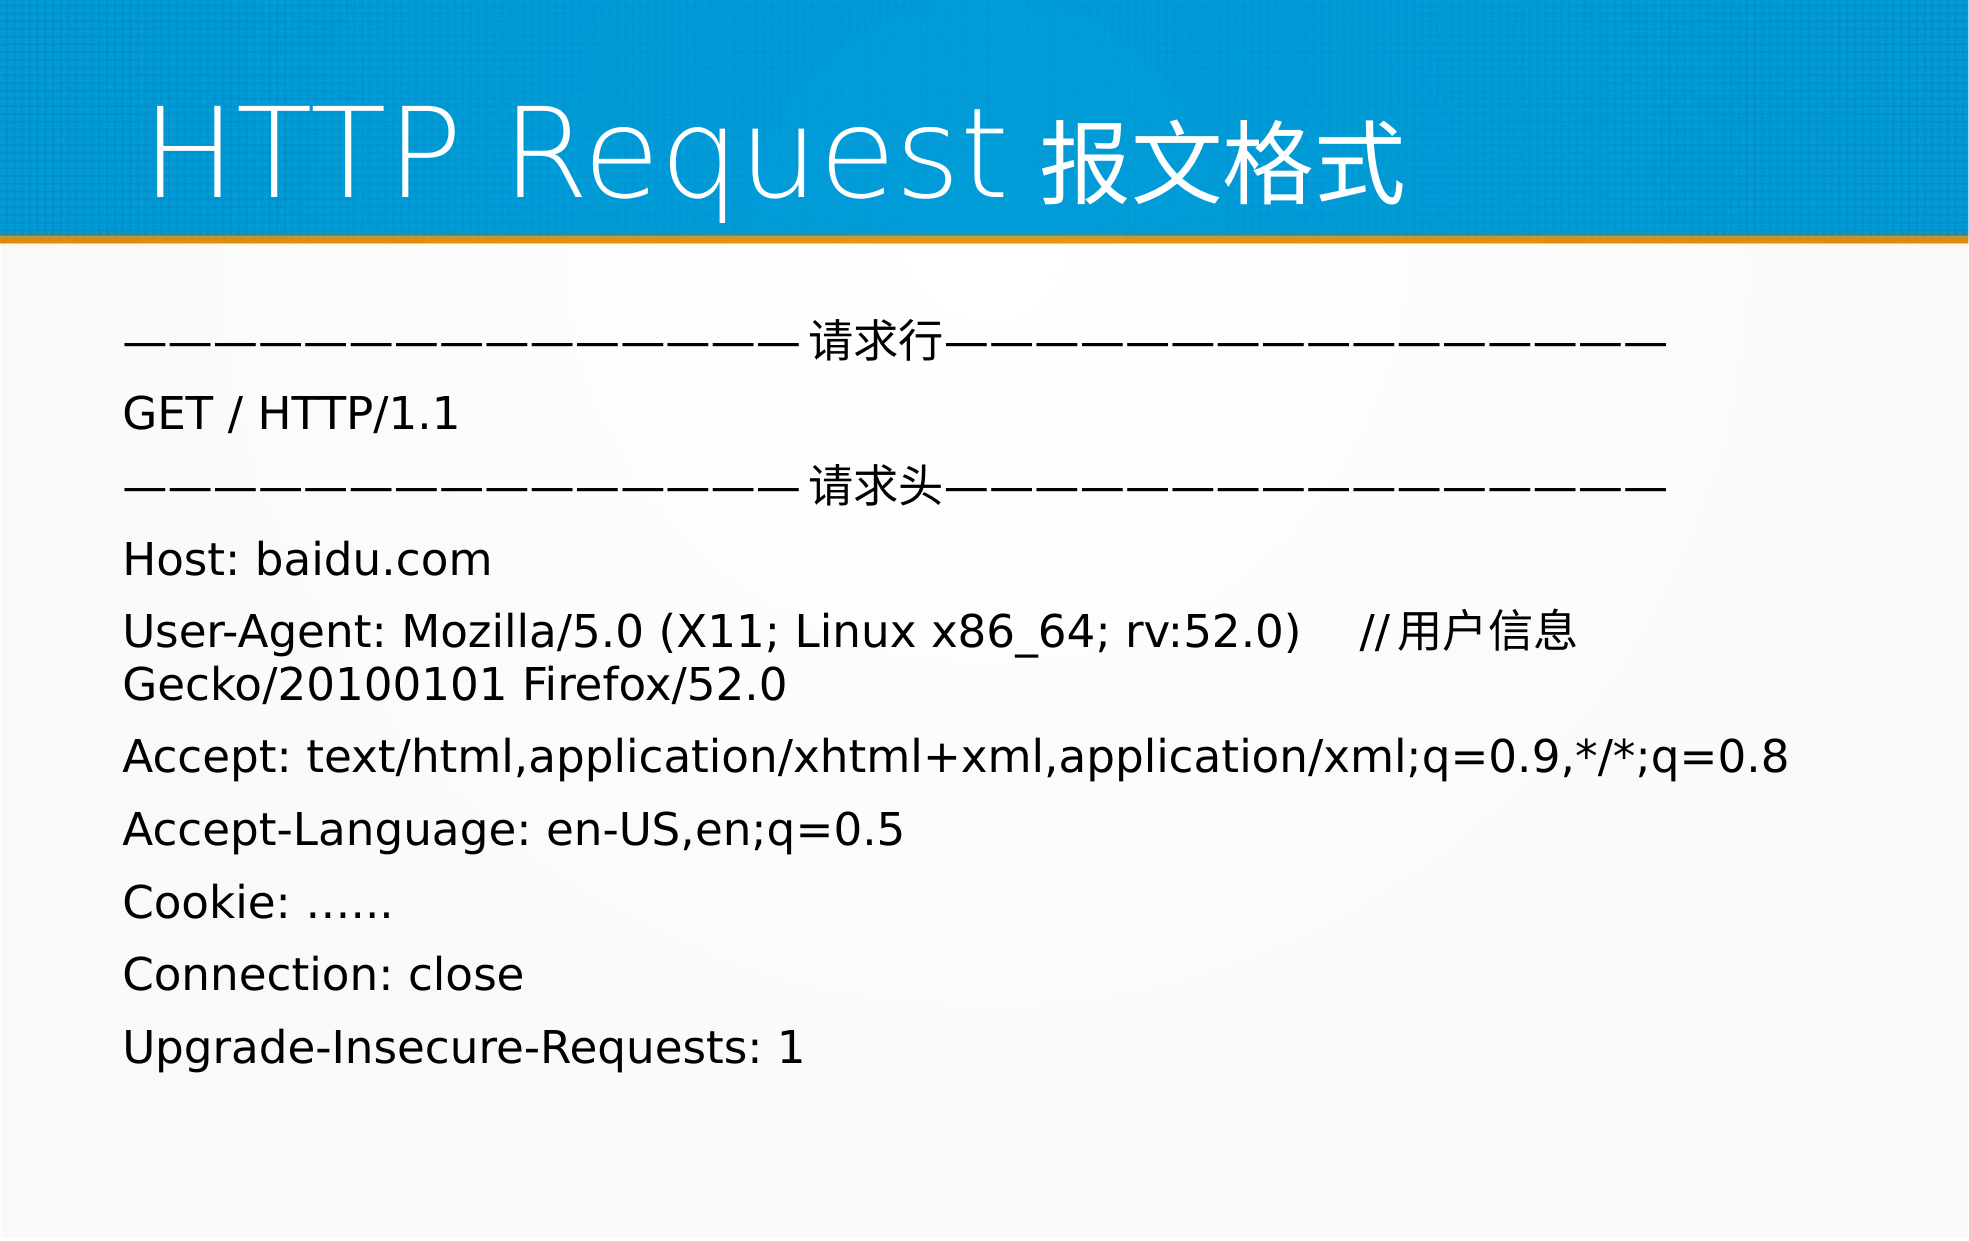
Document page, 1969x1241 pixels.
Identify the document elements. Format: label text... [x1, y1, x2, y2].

list ———————————————请求行———————————————— GET / HTTP/1.1 ———————————————请求头———————————————— Host: baidu.com User-Agent: Mozilla/5.0 (X11; Linux x86_64; rv:52.0) //用户信息 Gecko/20100101 Firefox/52.0 Accept: text/html,application/xhtml+xml,application/xml;q=0.9,*/*;q=0.8 Accept-Language: en-US,en;q=0.5 Cookie: …... Connection: close Upgrade-Insecure-Requests: 1 [98, 315, 1861, 1081]
picture [0, 233, 1969, 1241]
title HTTP Request报文格式 [98, 19, 1870, 227]
